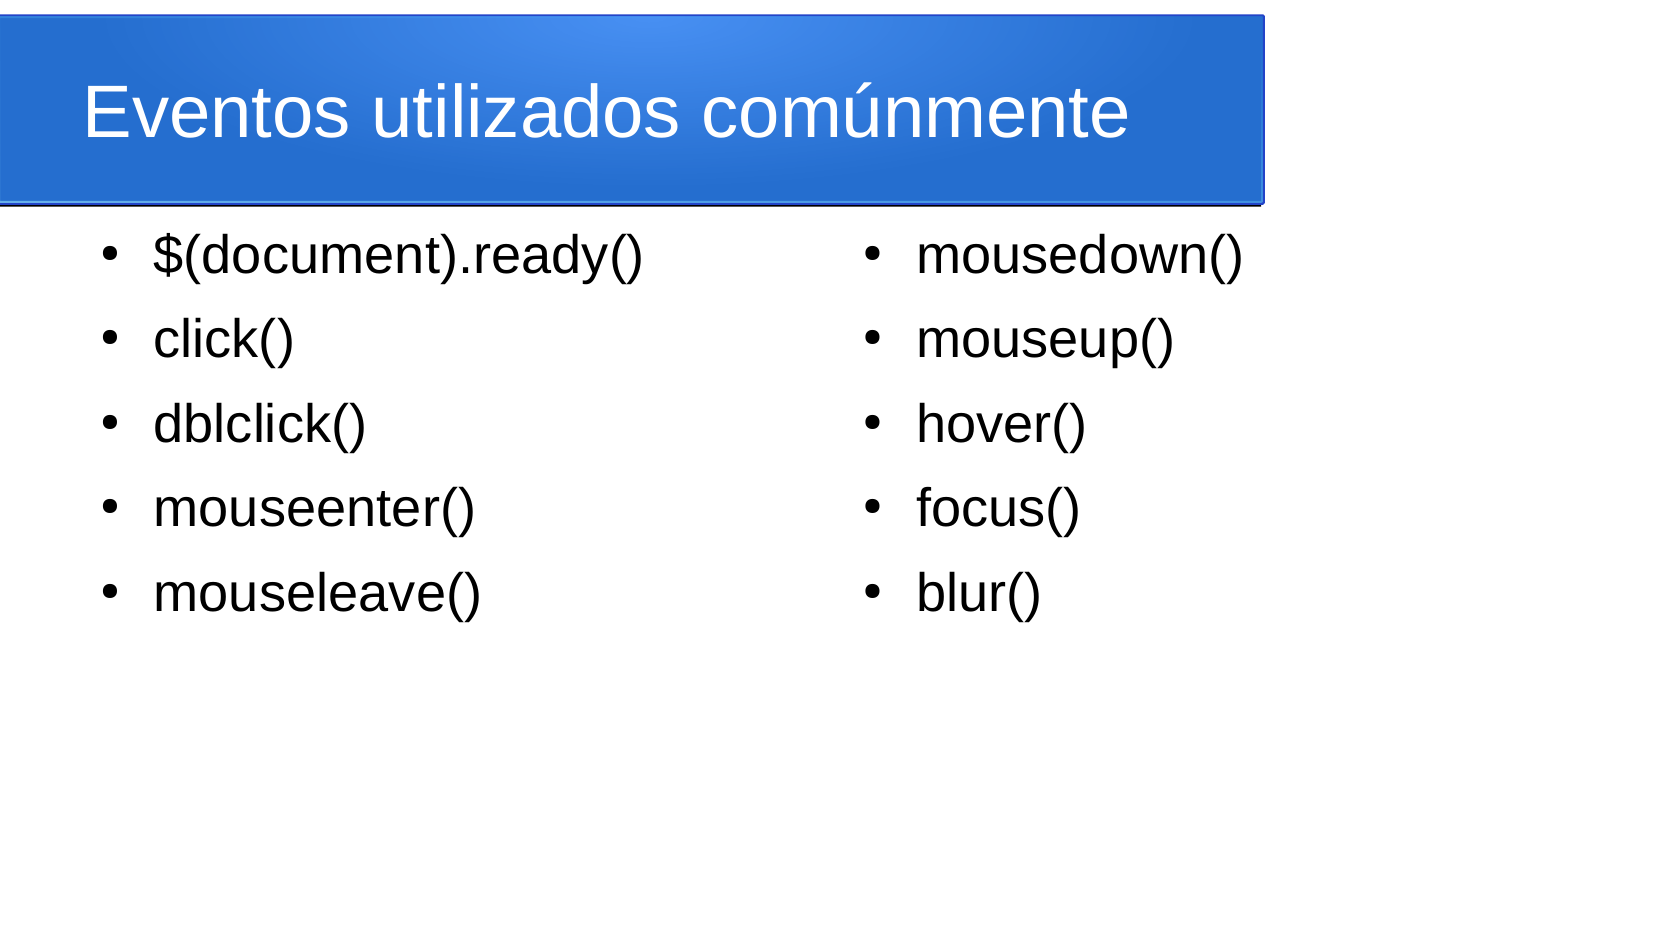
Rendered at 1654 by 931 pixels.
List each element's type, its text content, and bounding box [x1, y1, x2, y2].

title Eventos utilizados comúnmente [82, 35, 1235, 189]
list mousedown() mouseup() hover() focus() blur() [845, 224, 1572, 764]
list $(document).ready() click() dblclick() mouseenter() mouseleave() [82, 224, 809, 764]
